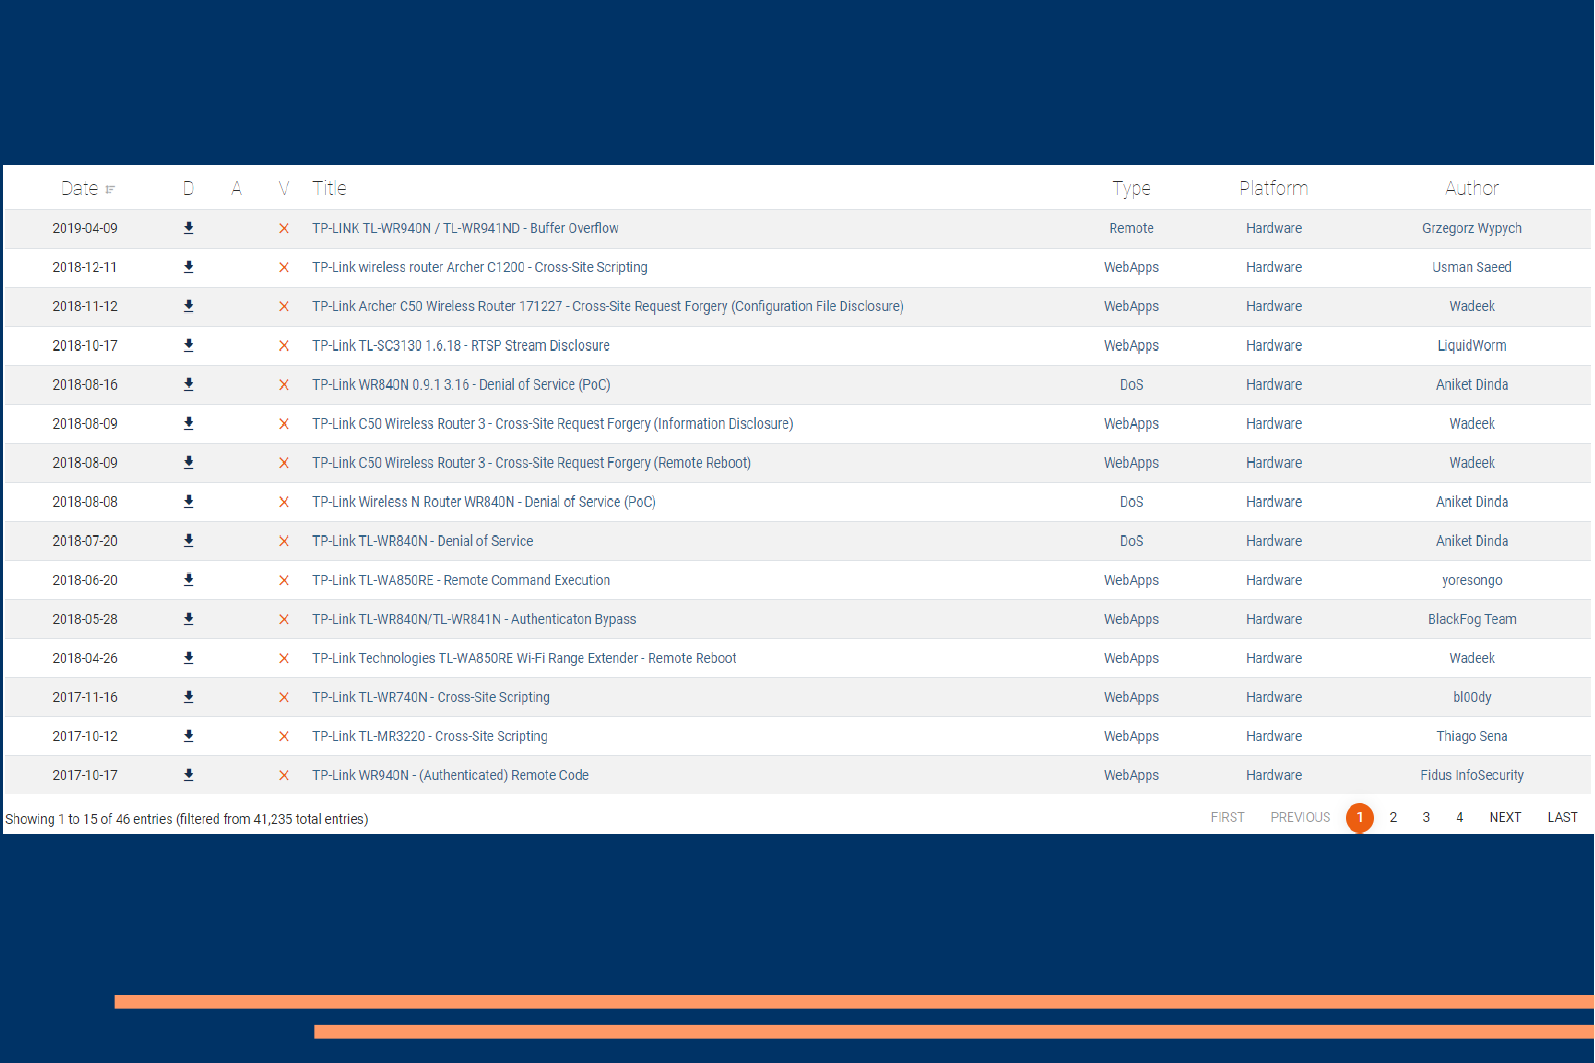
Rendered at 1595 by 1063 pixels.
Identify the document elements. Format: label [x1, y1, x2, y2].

picture [3, 165, 1595, 834]
